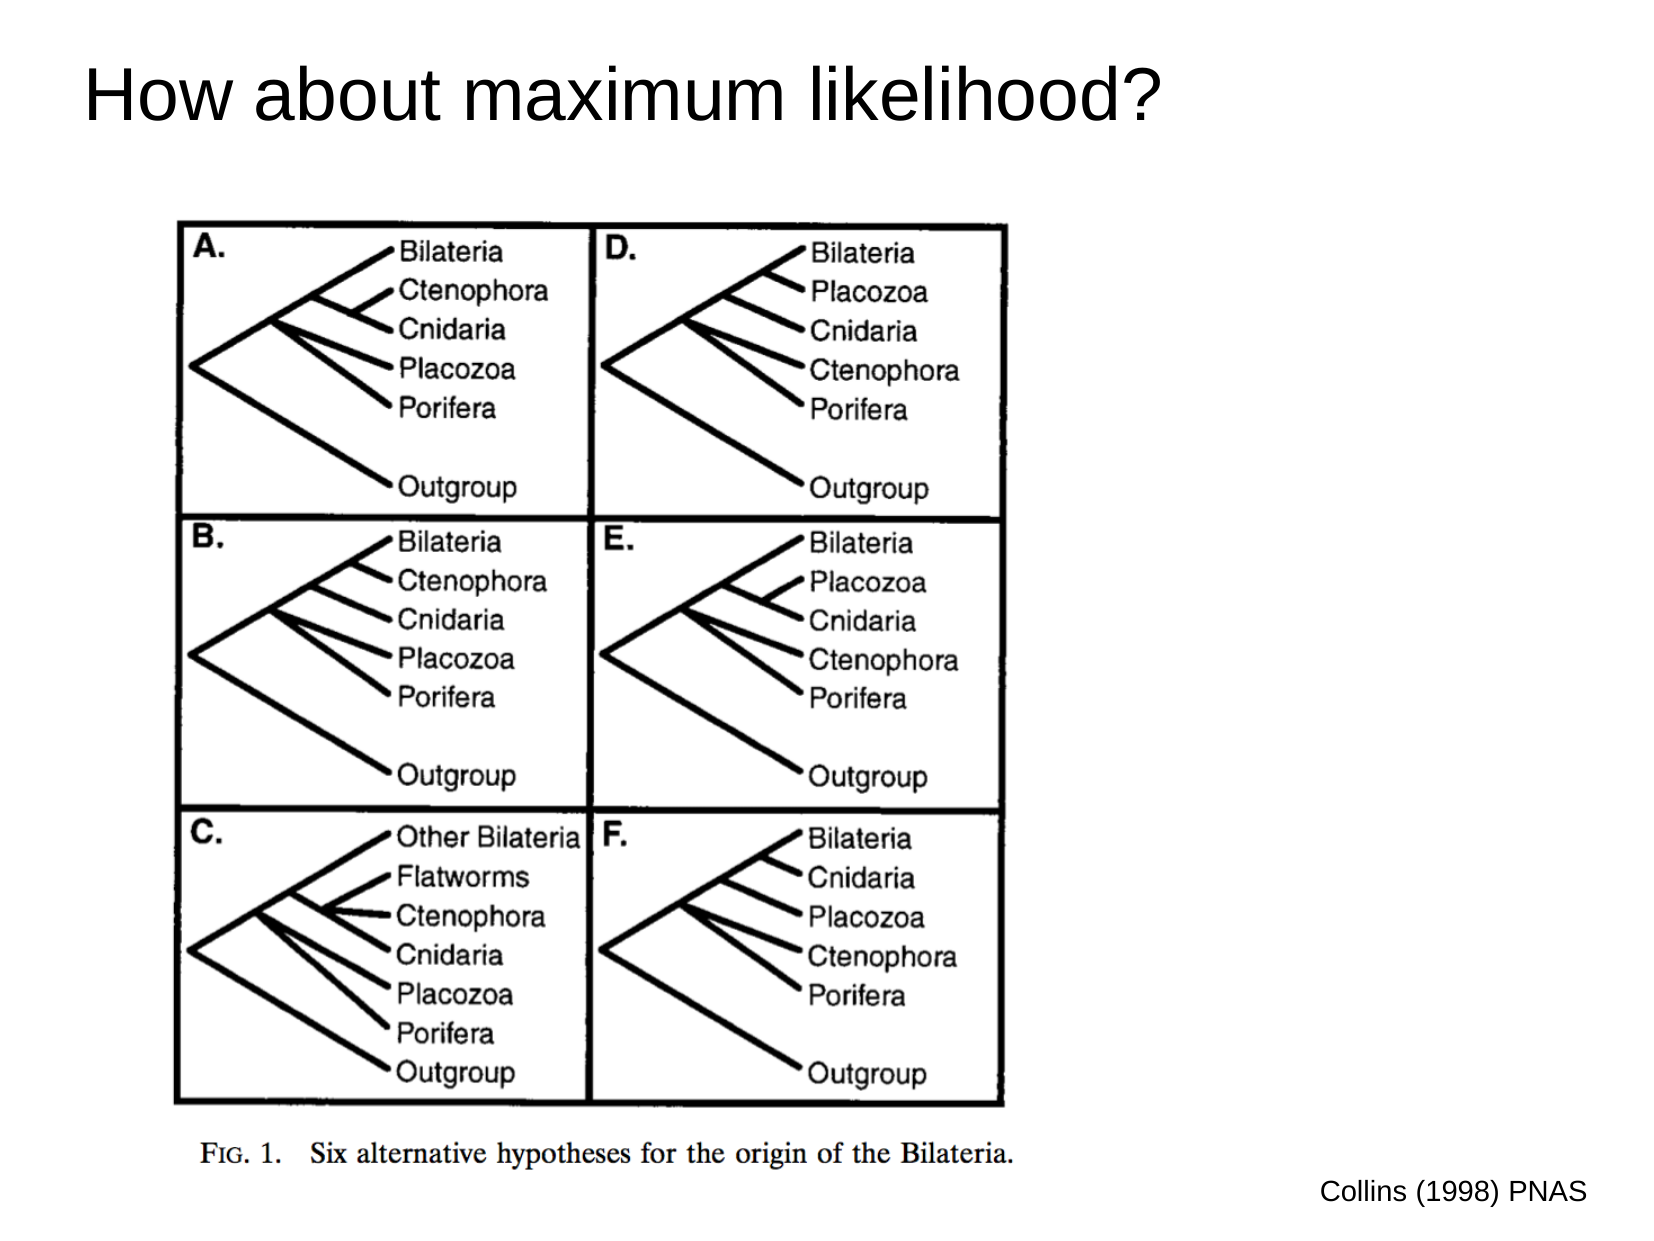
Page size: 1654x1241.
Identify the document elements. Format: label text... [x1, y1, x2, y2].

text_box Collins (1998) PNAS [1305, 1167, 1603, 1216]
text_box How about maximum likelihood? [68, 45, 1178, 145]
picture [165, 210, 1021, 1183]
